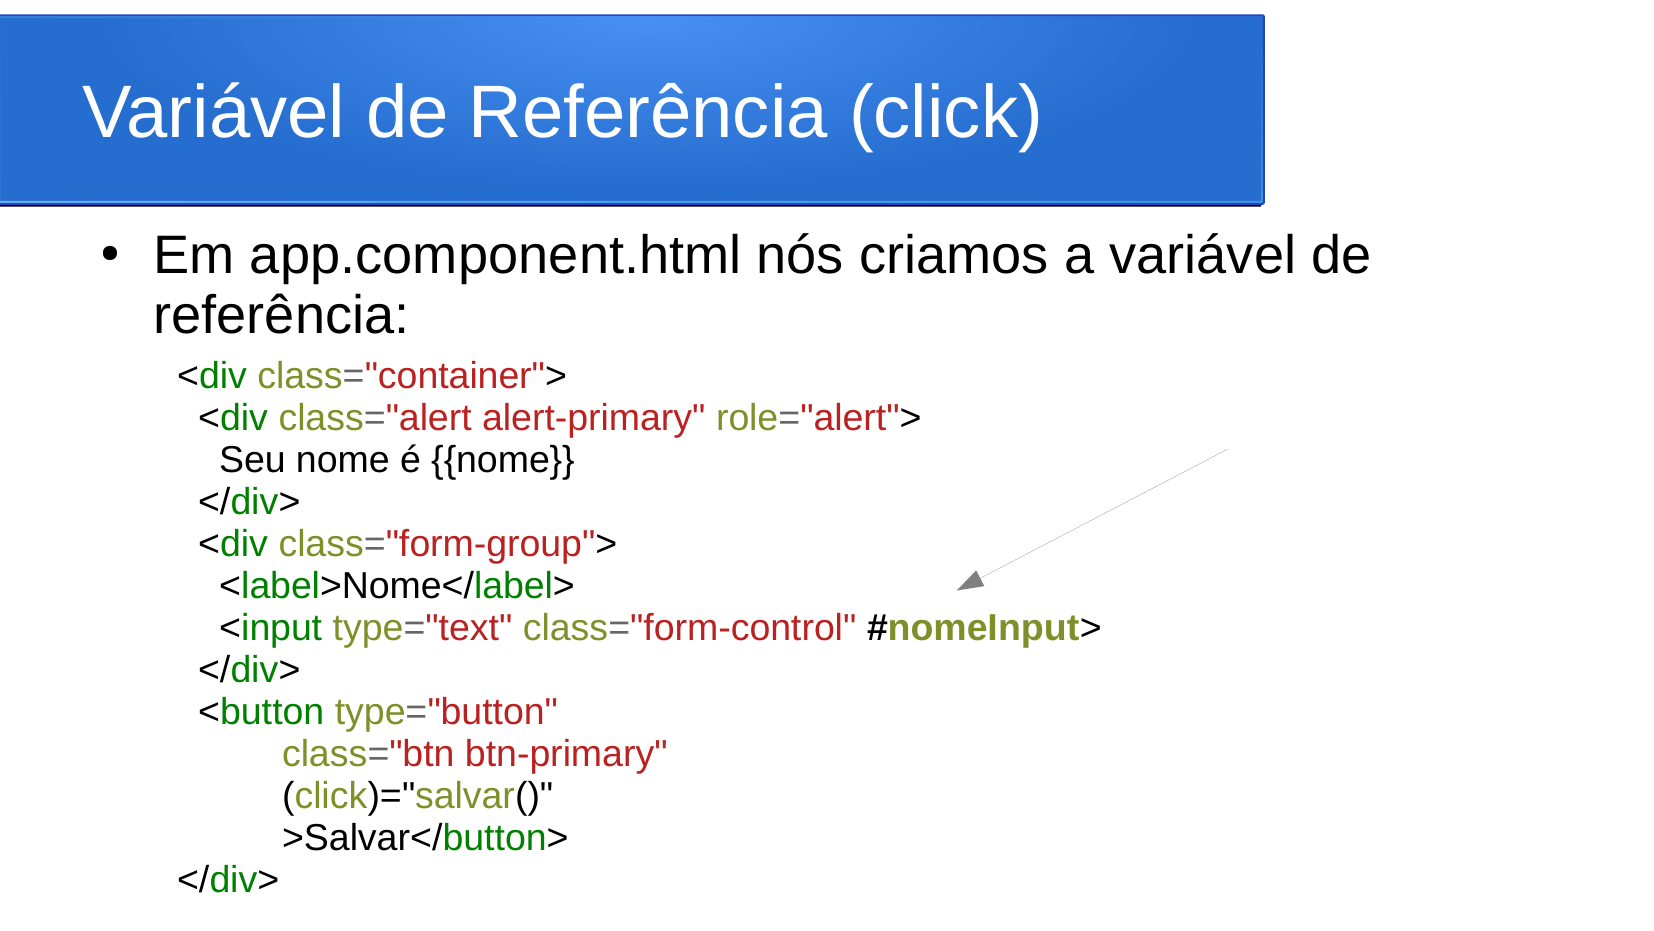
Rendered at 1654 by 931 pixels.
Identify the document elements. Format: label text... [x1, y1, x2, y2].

text_box <div class="container"> <div class="alert alert-primary" role="alert"> Seu nome é {{nome}} </div> <div class="form-group"> <label>Nome</label> <input type="text" class="form-control" #nomeInput> </div> <button type="button" class="btn btn-primary" (click)="salvar()" >Salvar</button> </div> [177, 354, 1406, 901]
title Variável de Referência (click) [82, 35, 1235, 189]
list Em app.component.html nós criamos a variável de referência: [82, 224, 1571, 764]
